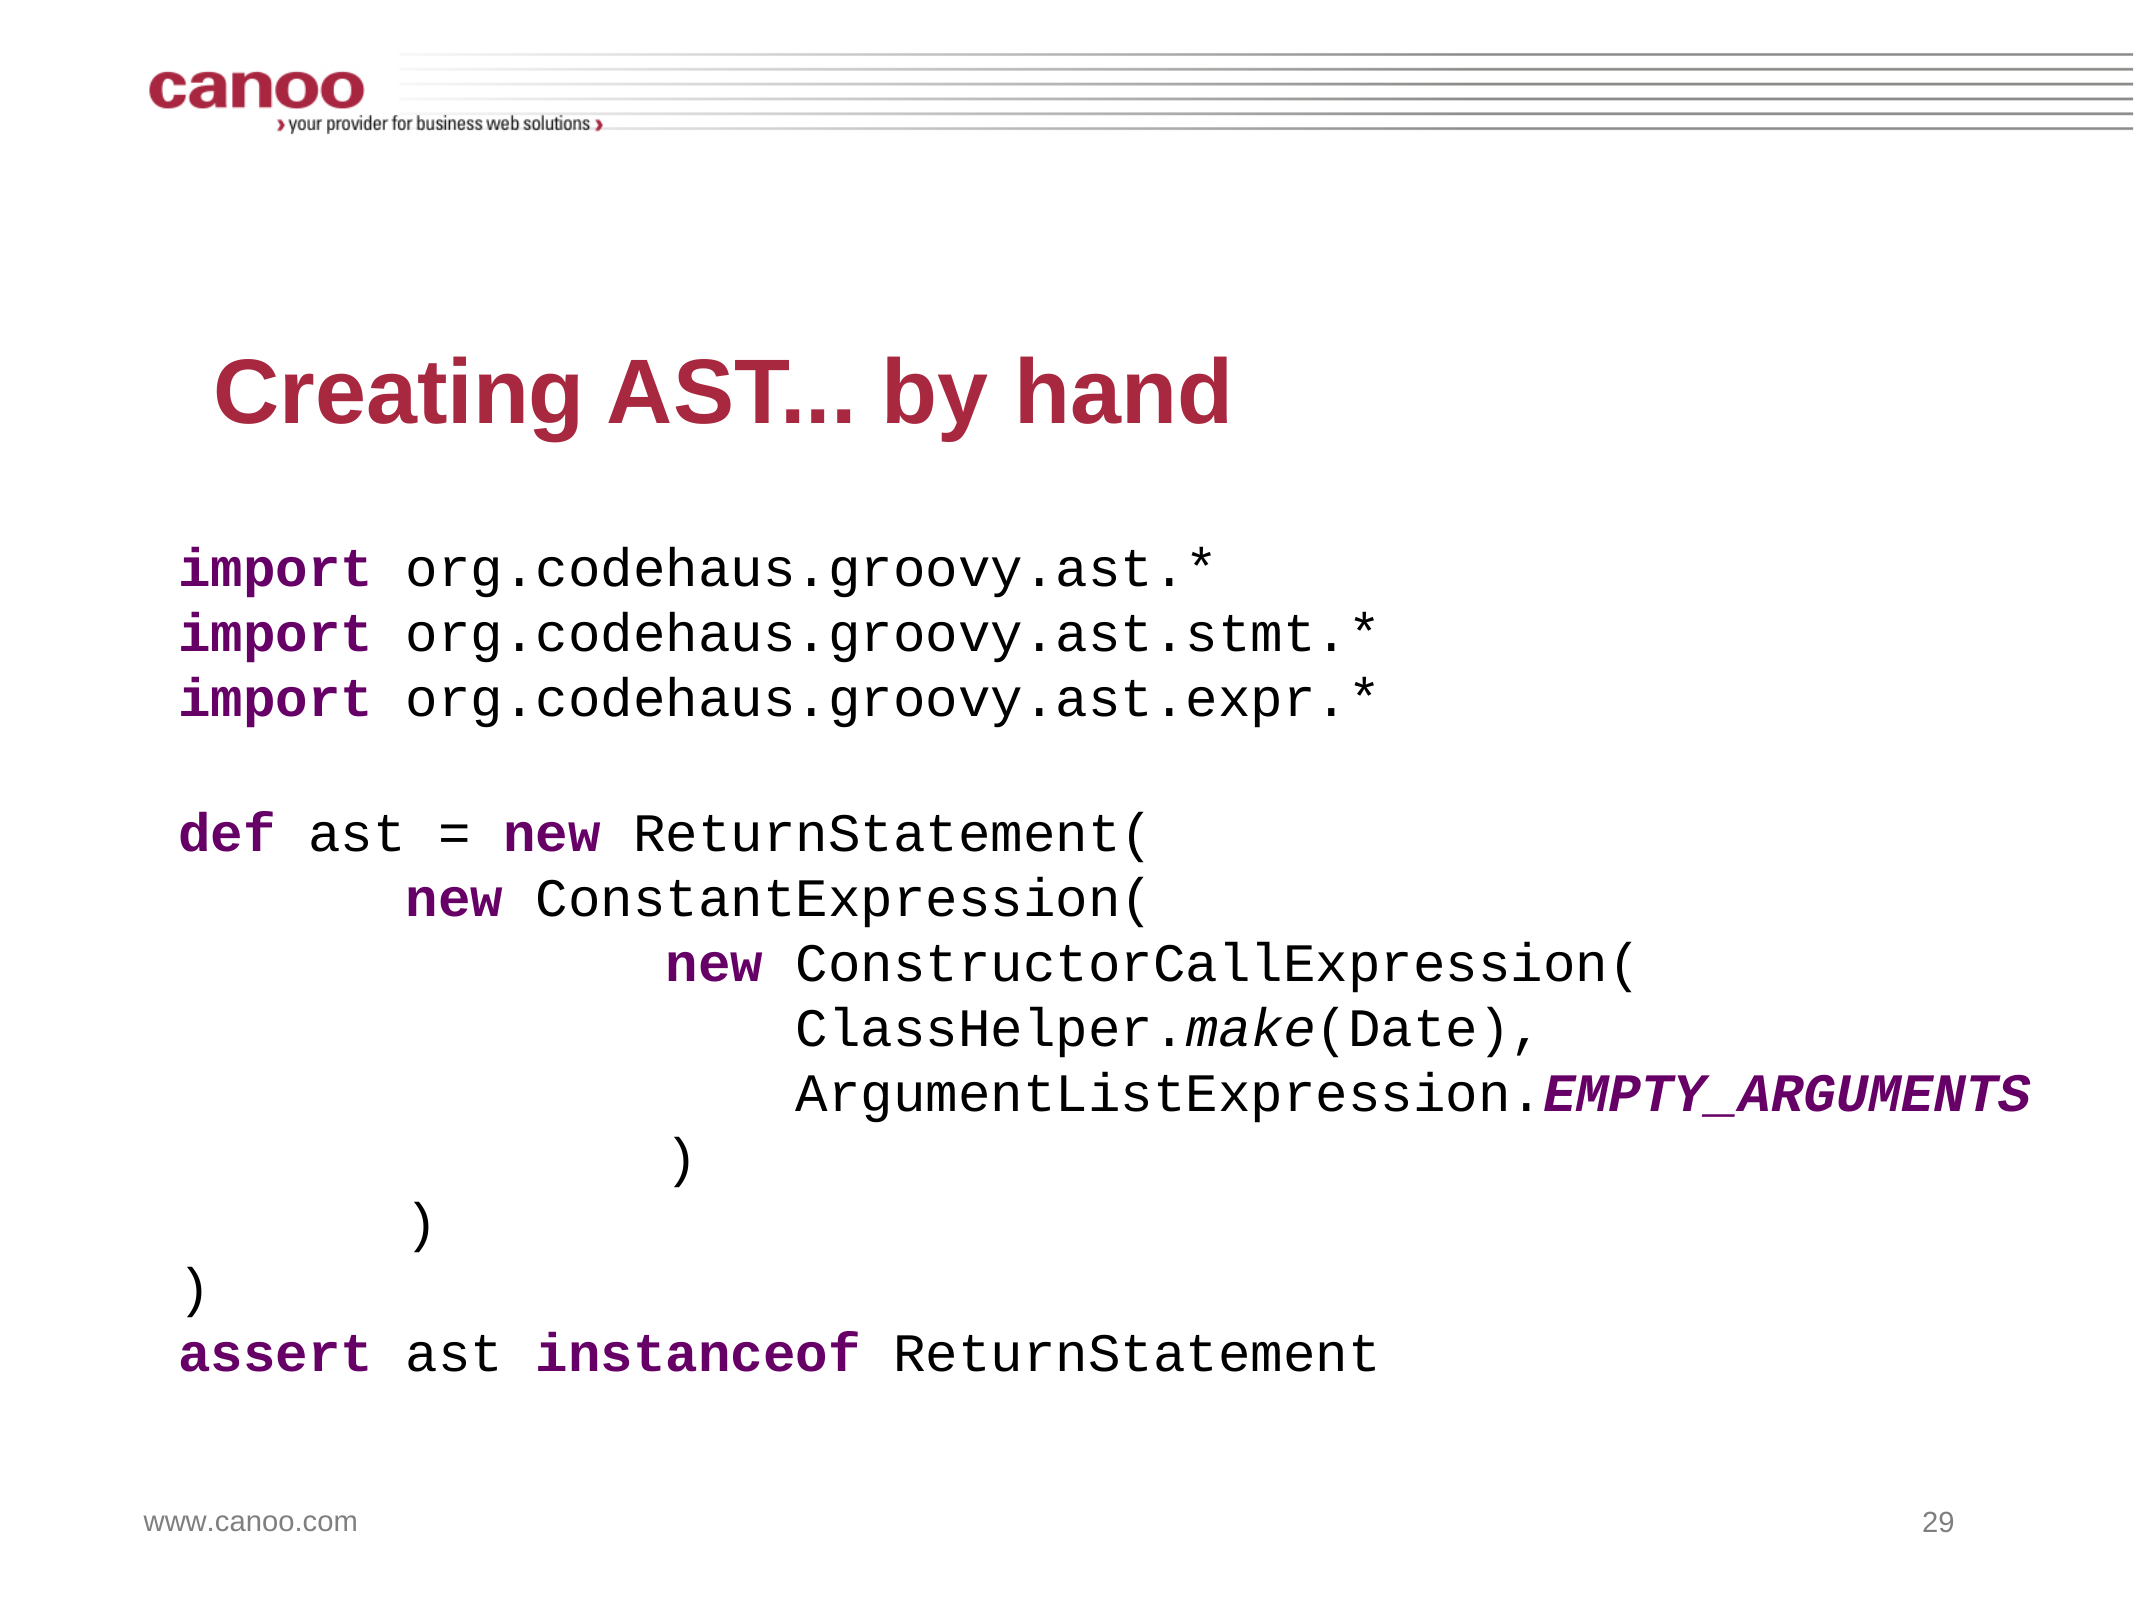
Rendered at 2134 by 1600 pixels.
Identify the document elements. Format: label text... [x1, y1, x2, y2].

picture [0, 21, 2134, 188]
title Creating AST... by hand [204, 220, 2020, 451]
text_box import org.codehaus.groovy.ast.* import org.codehaus.groovy.ast.stmt.* import org.codehaus.groovy.ast.expr.* def ast = new ReturnStatement( new ConstantExpression( new ConstructorCallExpression( ClassHelper.make(Date), ArgumentListExpression.EMPTY_ARGUMENTS ) ) ) assert ast instanceof ReturnStatement [163, 525, 2128, 1584]
